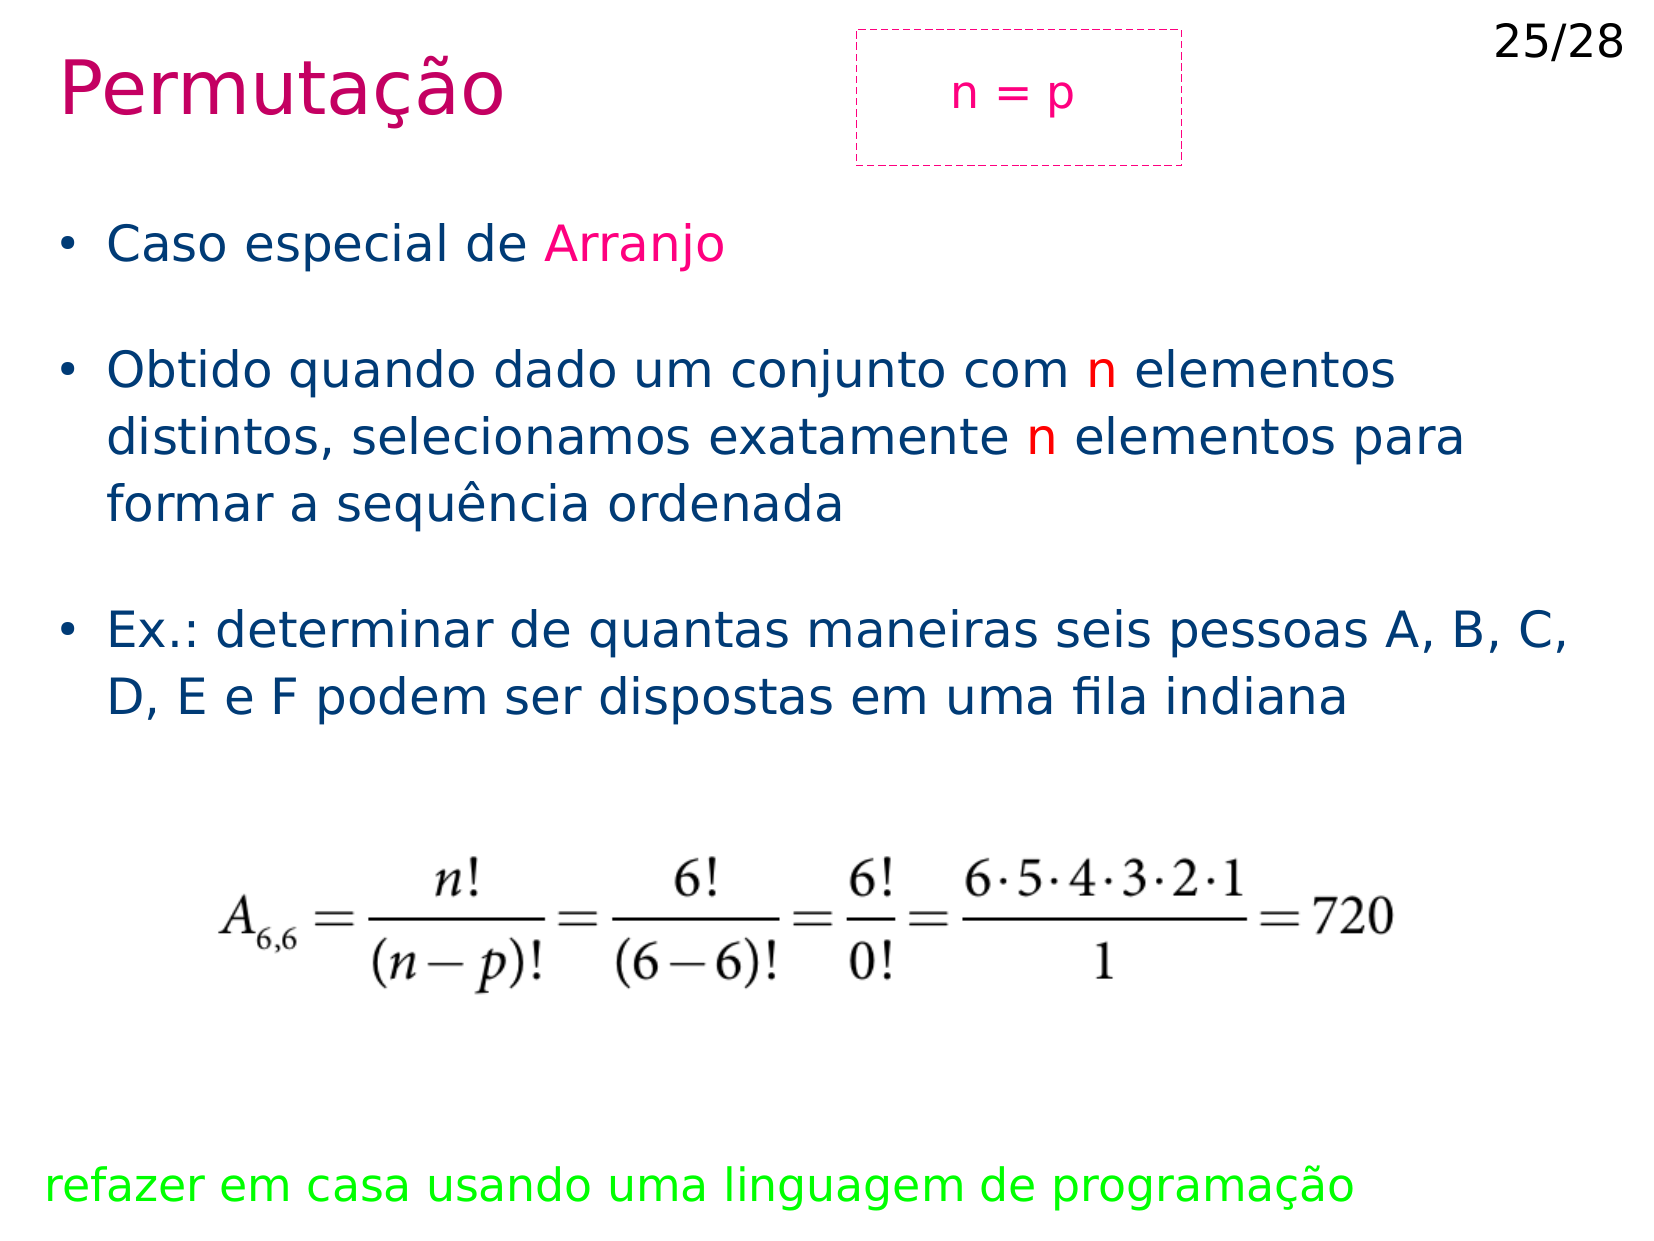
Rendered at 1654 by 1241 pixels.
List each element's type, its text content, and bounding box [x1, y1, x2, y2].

picture [206, 841, 1413, 1004]
title Permutação [59, 29, 1625, 148]
list Caso especial de Arranjo Obtido quando dado um conjunto com n elementos distintos, selecionamos exatamente n elementos para formar a sequência ordenada Ex.: determinar de quantas maneiras seis pessoas A, B, C, D, E e F podem ser dispostas em uma fila indiana [59, 206, 1625, 1151]
text_box n = p [921, 59, 1241, 133]
text_box refazer em casa usando uma linguagem de programação [29, 1151, 1654, 1241]
